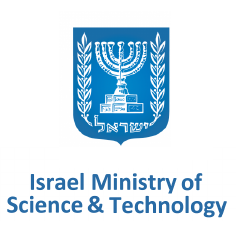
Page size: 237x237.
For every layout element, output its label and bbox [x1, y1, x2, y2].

text_box [59, 11, 213, 168]
picture [0, 11, 237, 221]
